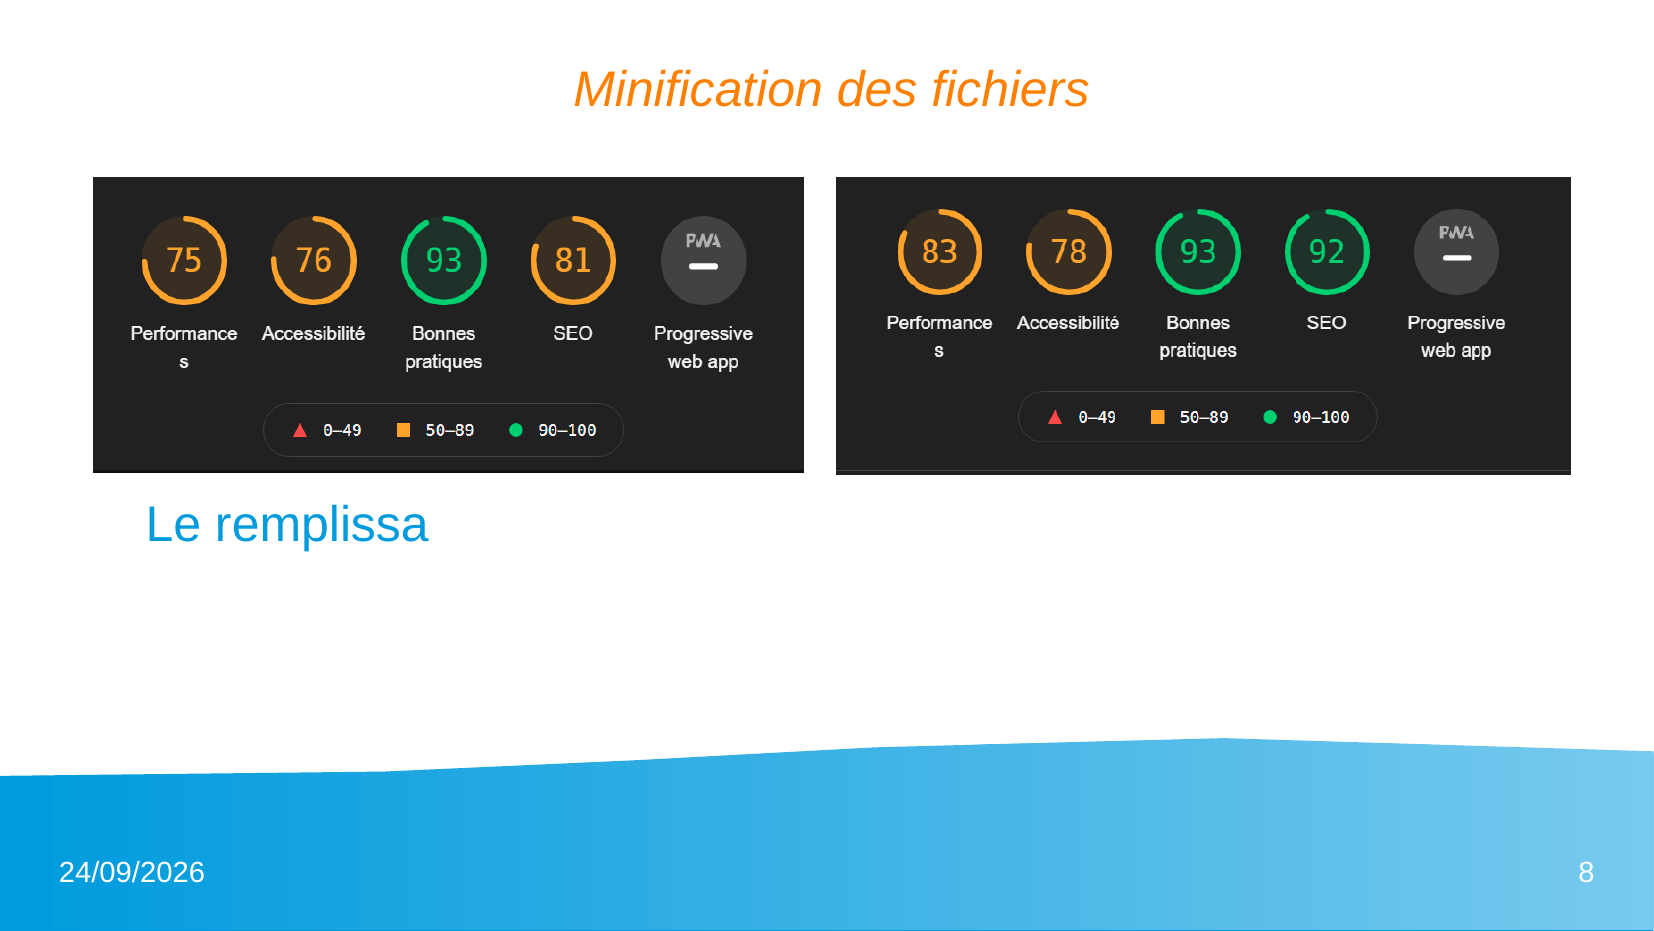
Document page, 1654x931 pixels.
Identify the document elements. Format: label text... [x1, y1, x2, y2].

list Le remplissa [74, 496, 1611, 721]
title Minification des fichiers [93, 0, 1570, 178]
picture [93, 177, 804, 473]
picture [832, 177, 1571, 475]
